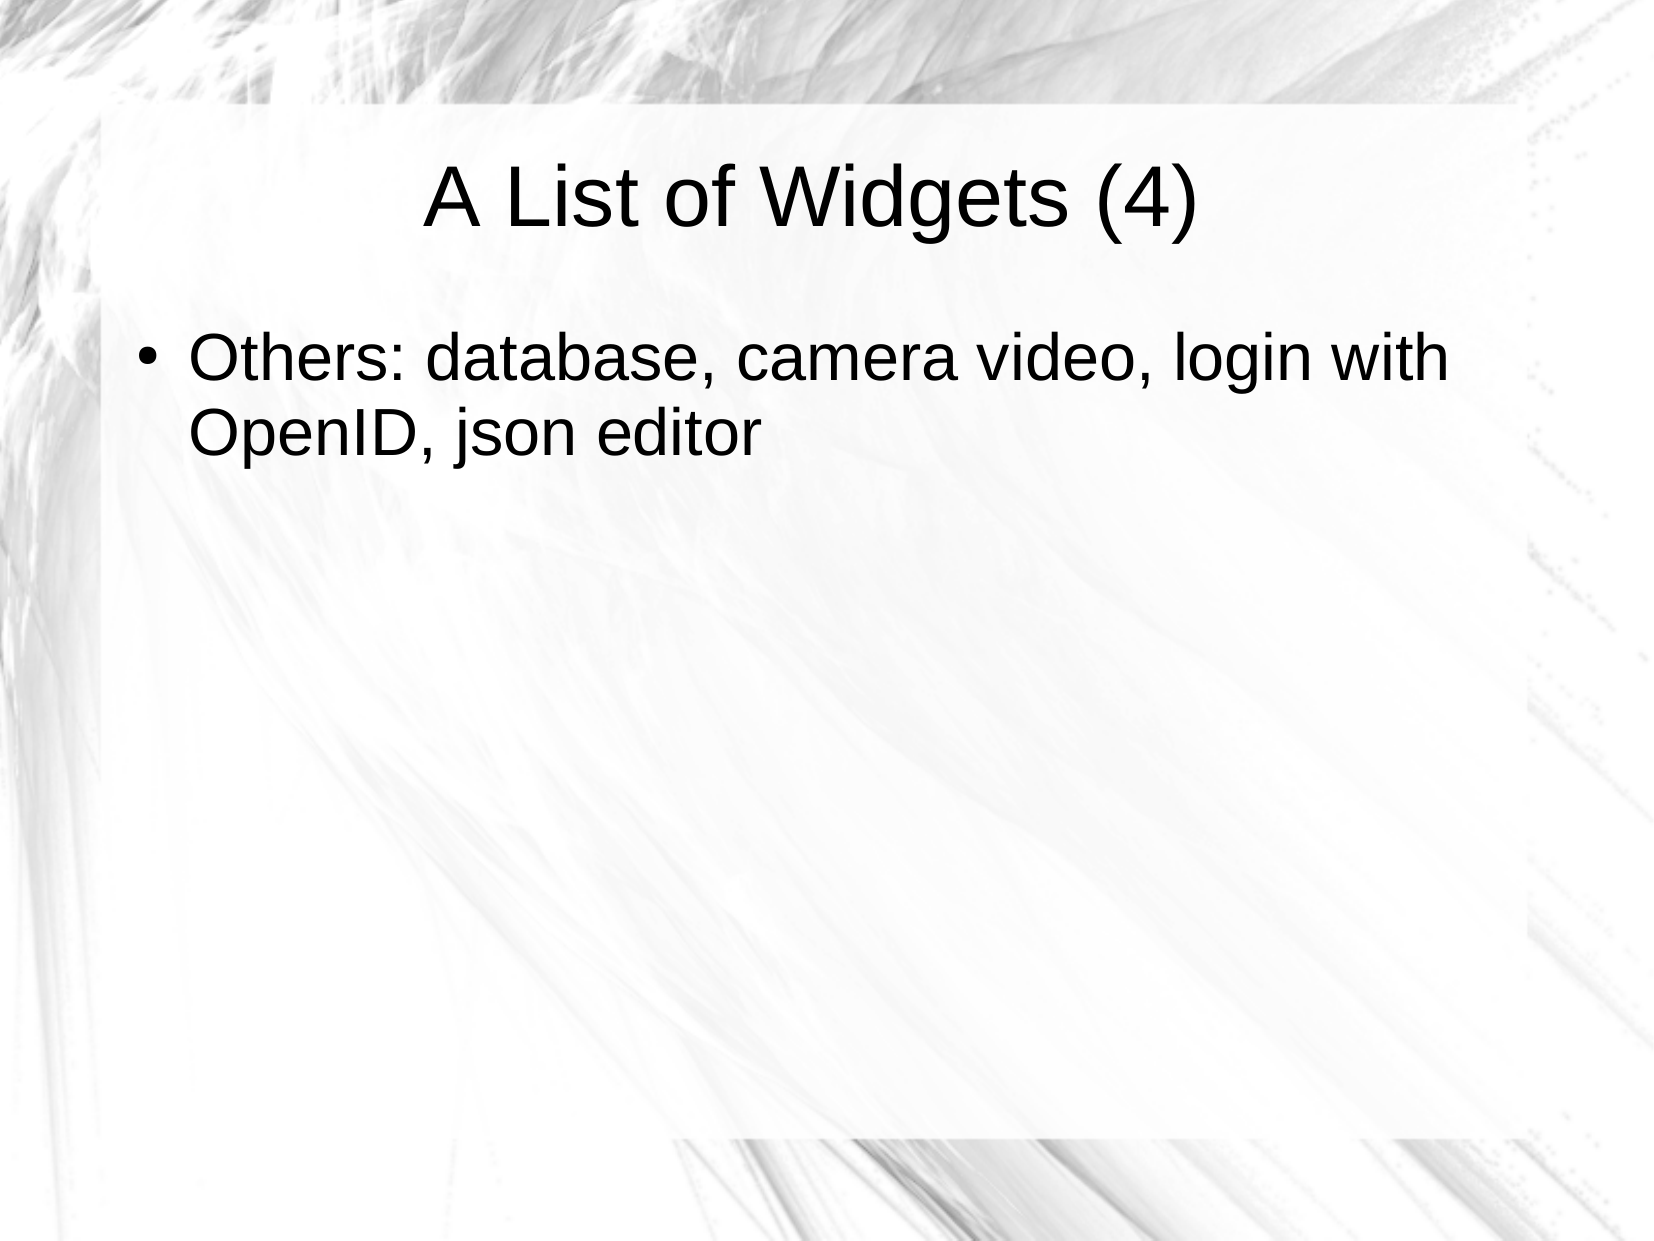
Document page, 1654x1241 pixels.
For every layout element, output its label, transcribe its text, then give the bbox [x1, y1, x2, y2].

title A List of Widgets (4) [118, 112, 1506, 281]
picture [0, 0, 1654, 1241]
list Others: database, camera video, login with OpenID, json editor [118, 319, 1571, 1039]
